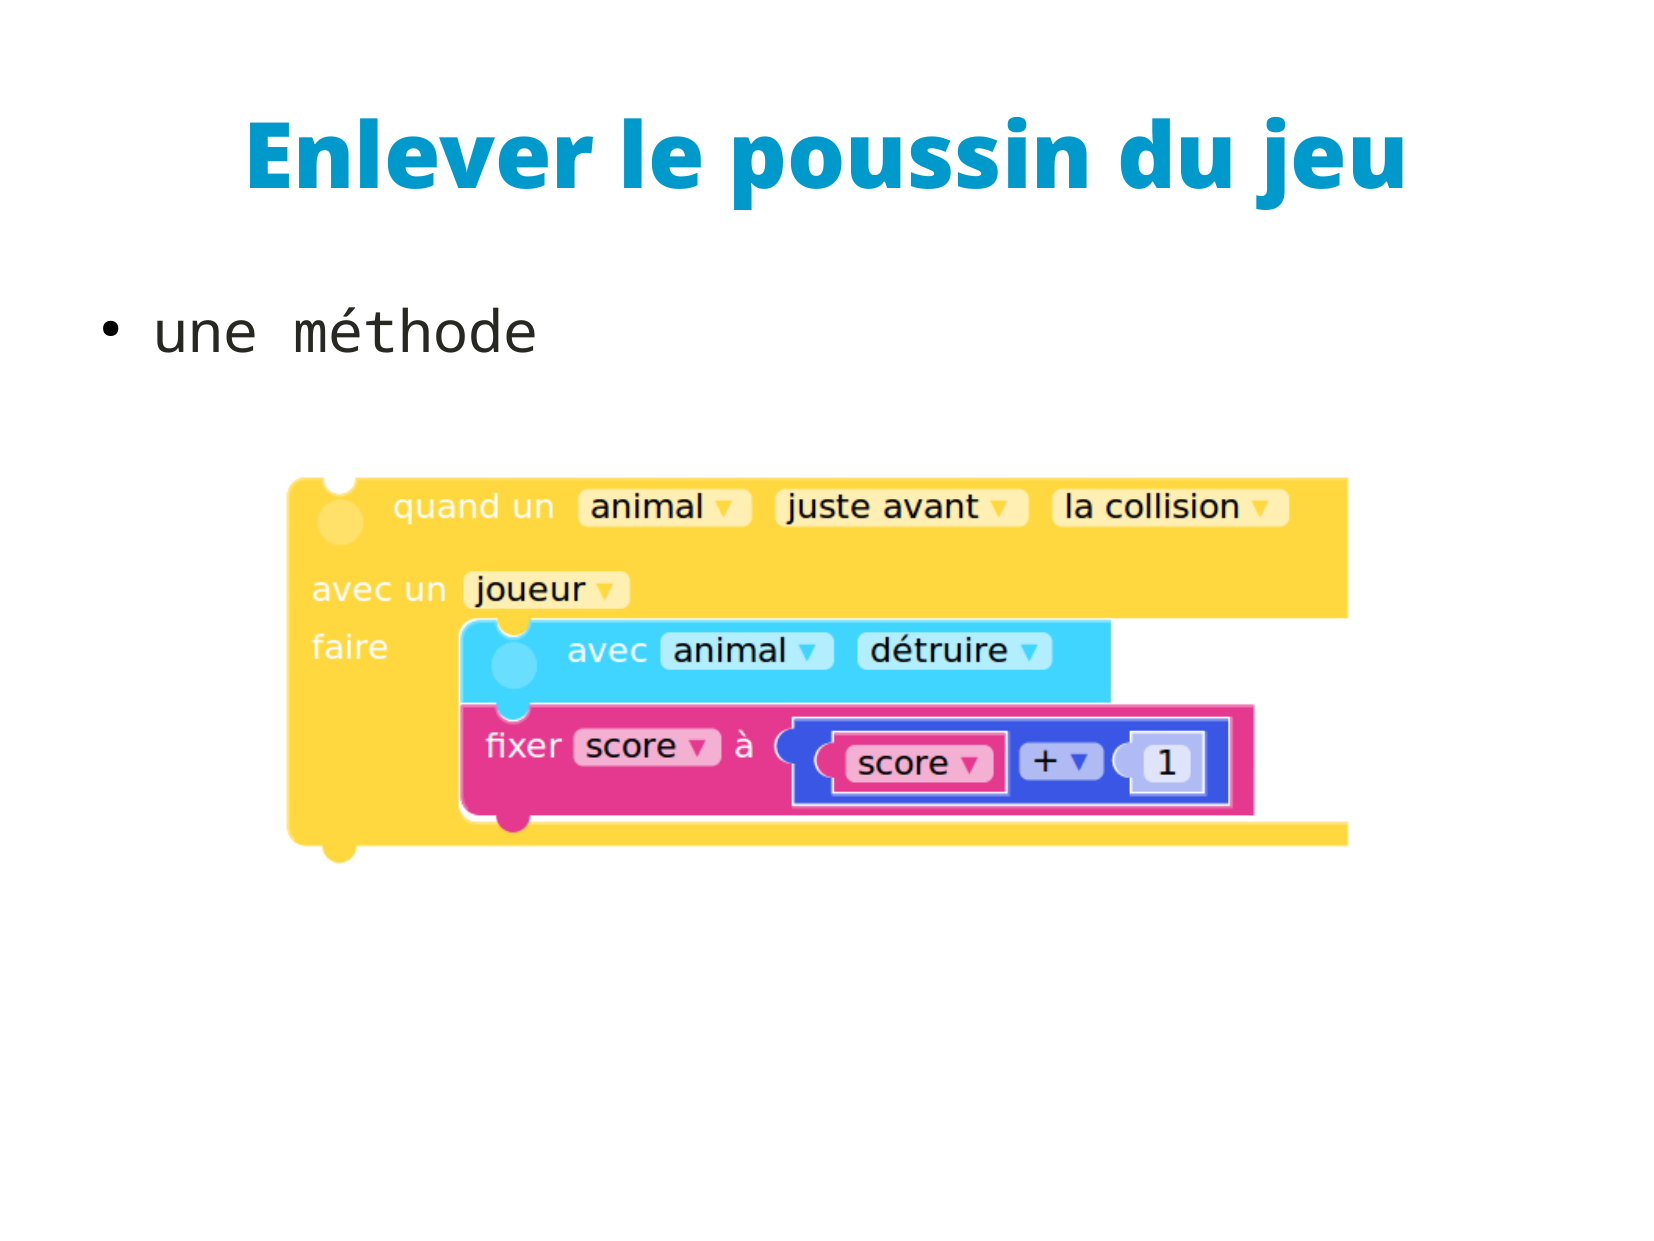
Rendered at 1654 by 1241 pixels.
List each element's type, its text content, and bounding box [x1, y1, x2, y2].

title Enlever le poussin du jeu [82, 45, 1571, 261]
picture [279, 462, 1374, 886]
list une méthode [82, 290, 1571, 1010]
